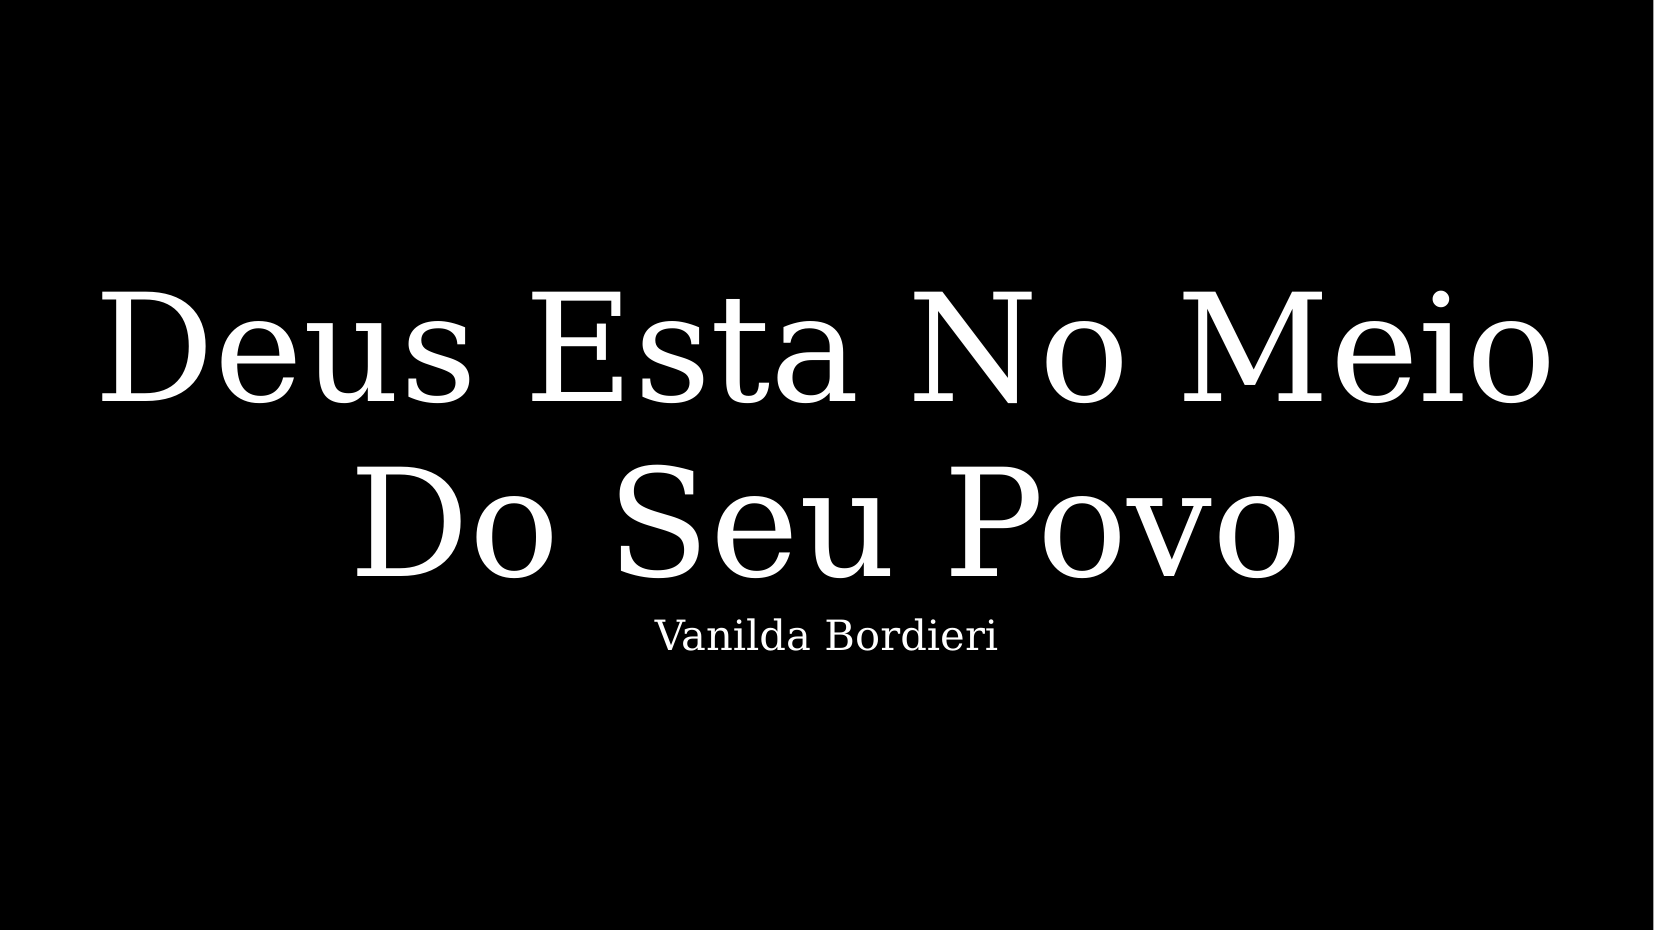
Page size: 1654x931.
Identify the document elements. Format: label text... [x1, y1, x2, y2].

subtitle Deus Esta No Meio Do Seu Povo Vanilda Bordieri [82, 36, 1571, 886]
